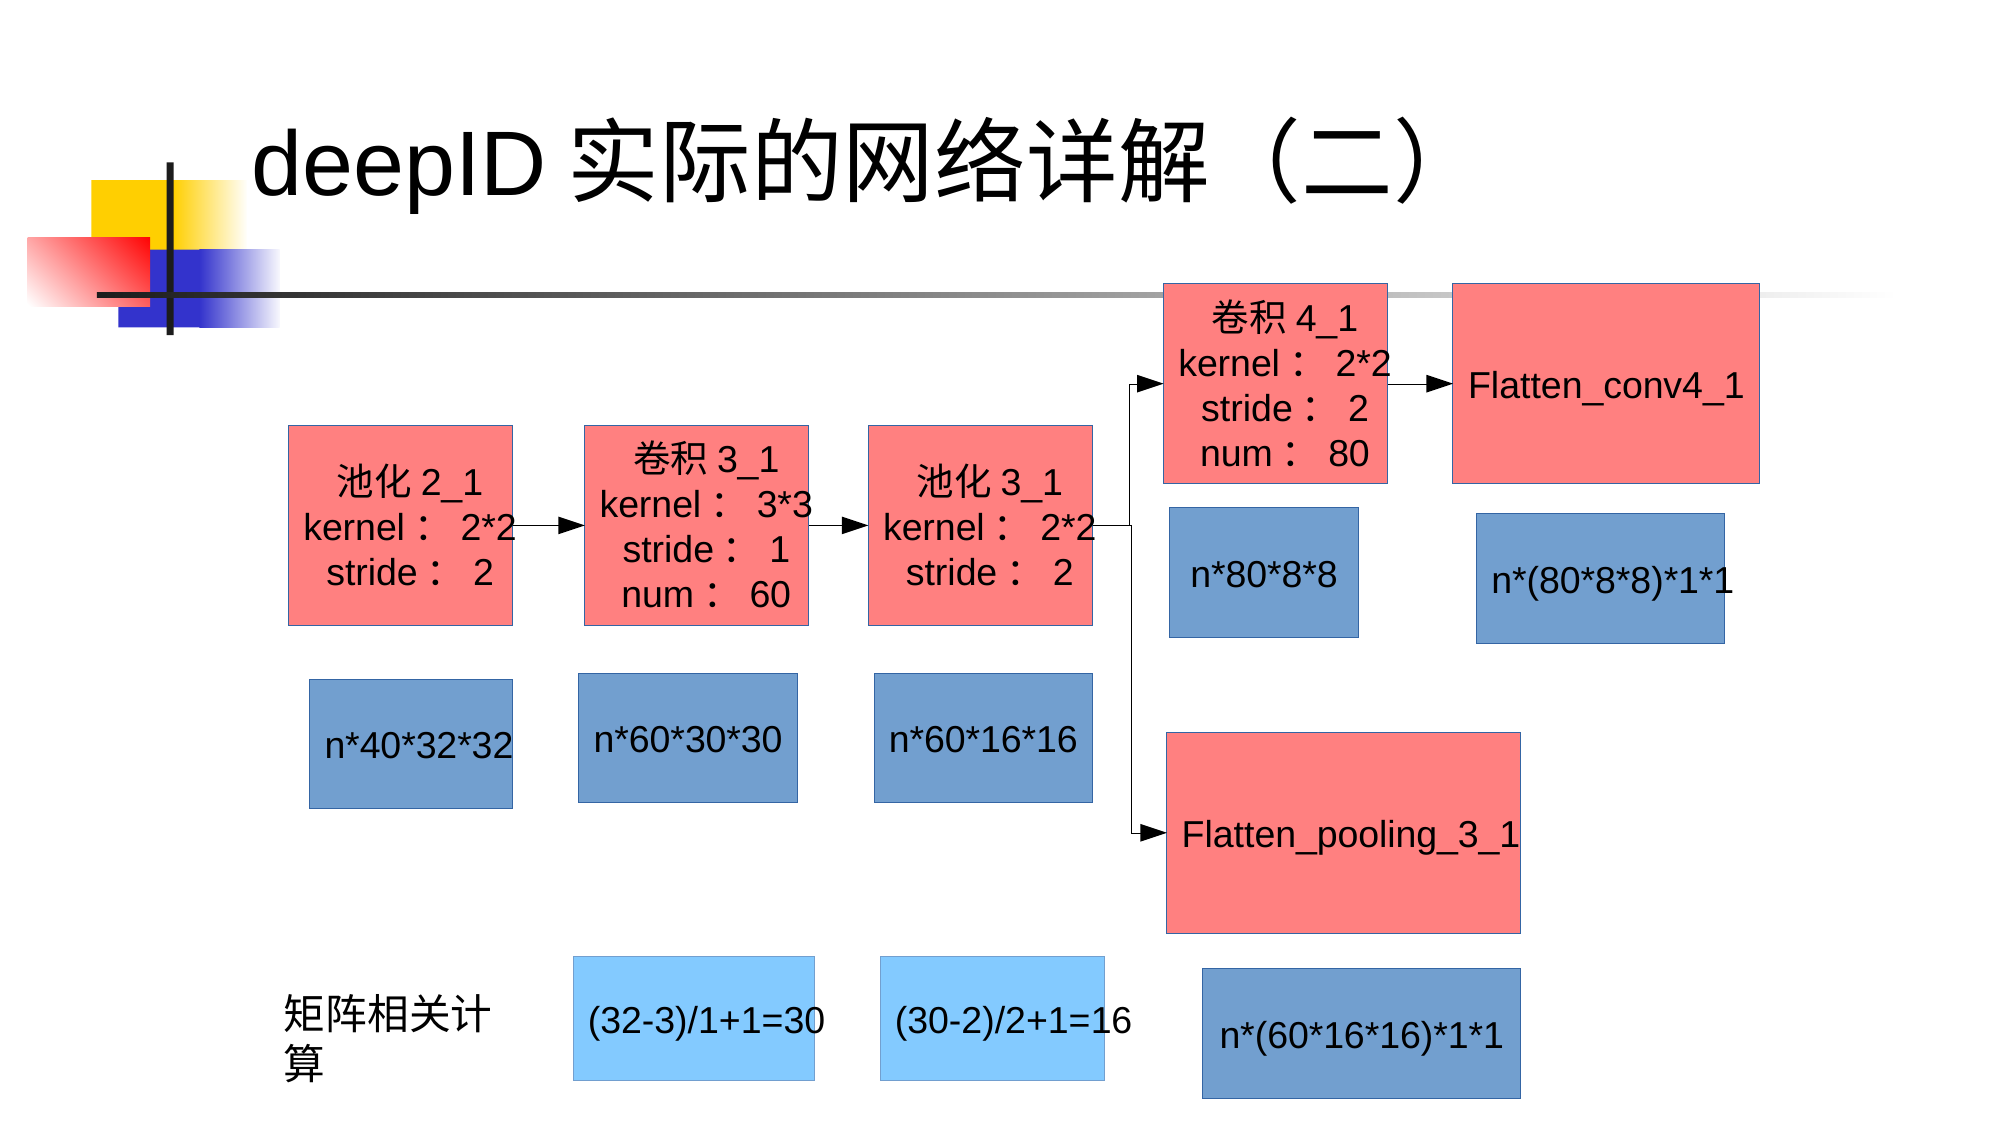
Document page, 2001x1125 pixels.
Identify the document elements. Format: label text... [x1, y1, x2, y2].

text_box n*(60*16*16)*1*1 [1202, 968, 1521, 1099]
text_box 卷积3_1 kernel：3*3 stride：1 num：60 [584, 425, 809, 626]
text_box Flatten_pooling_3_1 [1166, 732, 1521, 934]
text_box Flatten_conv4_1 [1452, 283, 1760, 484]
text_box 池化3_1 kernel：2*2 stride：2 [868, 425, 1093, 626]
text_box n*40*32*32 [309, 679, 513, 809]
text_box 池化2_1 kernel：2*2 stride：2 [288, 425, 513, 626]
text_box (30-2)/2+1=16 [880, 956, 1105, 1081]
title deepID实际的网络详解（二） [251, 35, 1957, 275]
text_box n*80*8*8 [1169, 507, 1359, 638]
text_box (32-3)/1+1=30 [573, 956, 815, 1081]
text_box n*60*30*30 [578, 673, 798, 803]
text_box 卷积4_1 kernel：2*2 stride：2 num：80 [1163, 283, 1388, 484]
text_box n*(80*8*8)*1*1 [1476, 513, 1725, 644]
text_box n*60*16*16 [874, 673, 1093, 803]
text_box 矩阵相关计算 [269, 980, 550, 1040]
